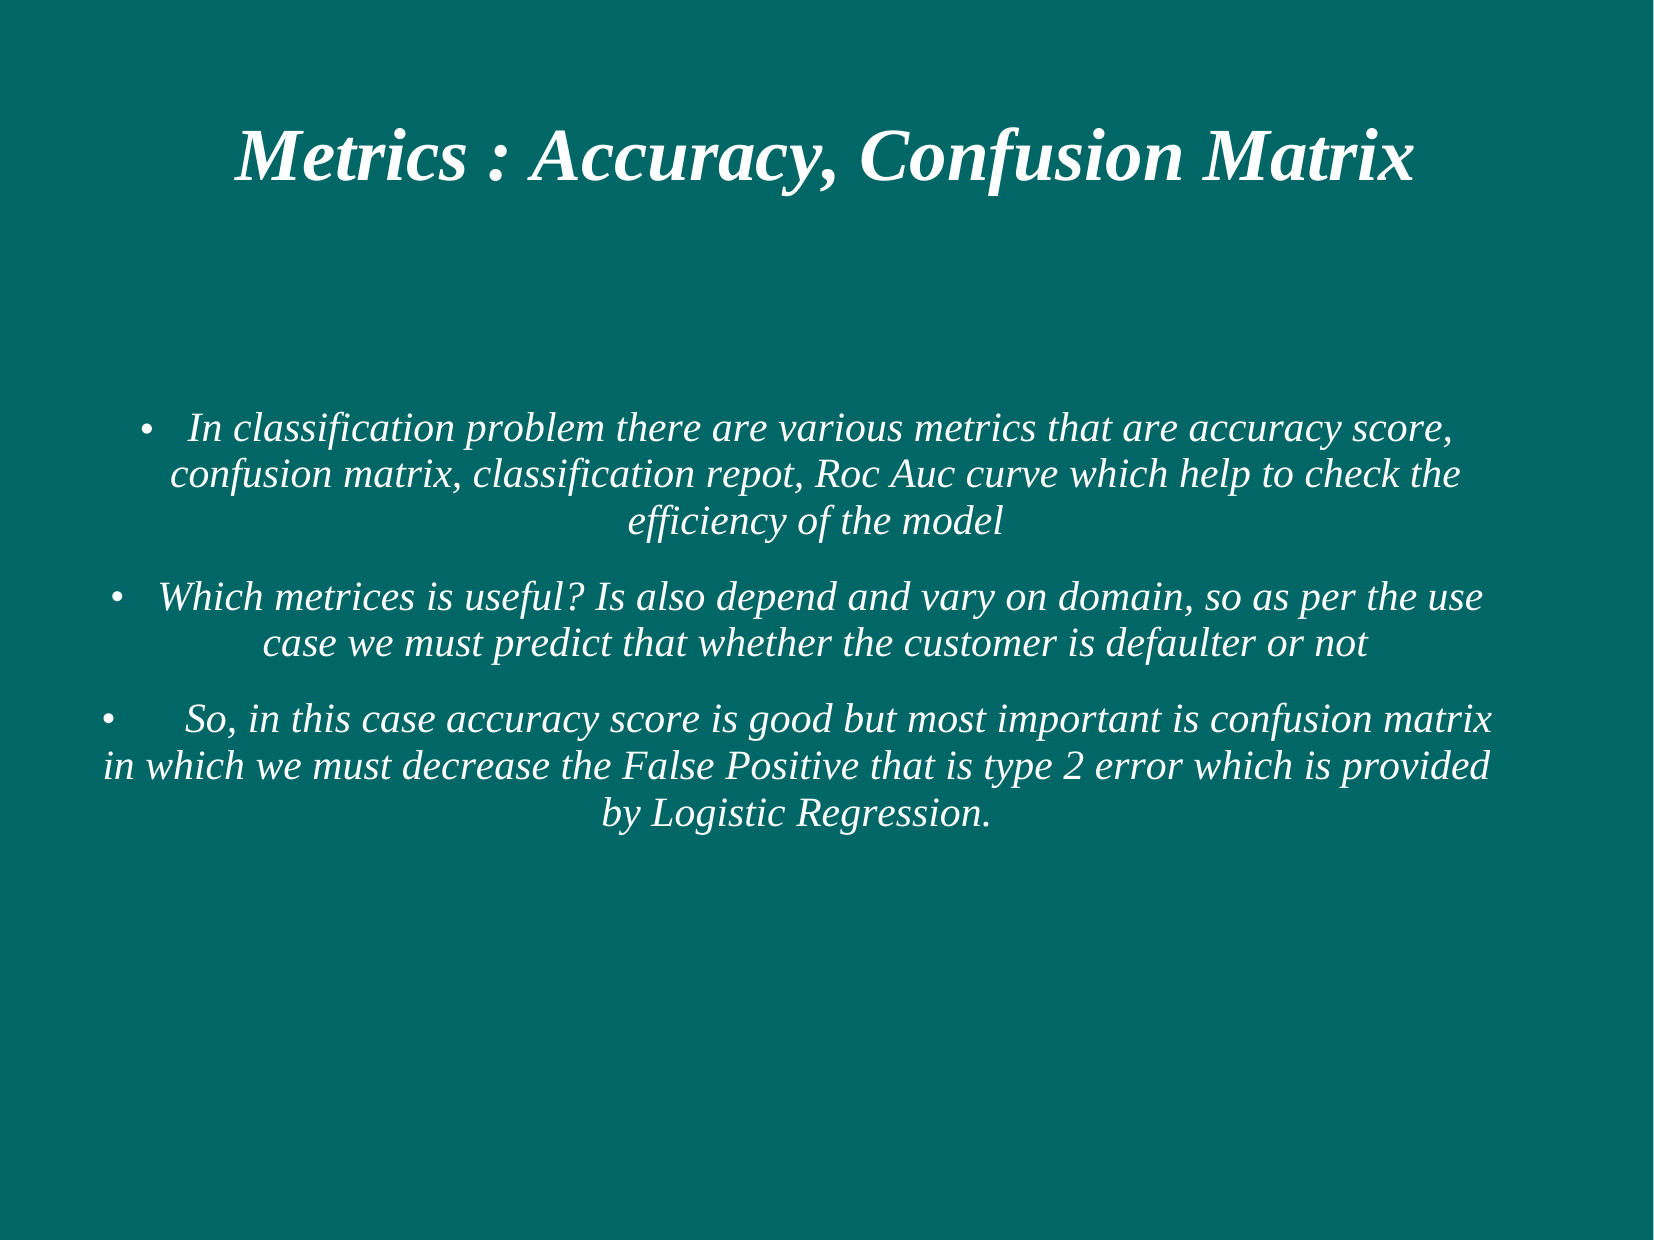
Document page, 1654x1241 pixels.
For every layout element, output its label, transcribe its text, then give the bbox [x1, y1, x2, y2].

title Metrics : Accuracy, Confusion Matrix [82, 49, 1571, 257]
list • In classification problem there are various metrics that are accuracy score, confusion matrix, classification repot, Roc Auc curve which help to check the efficiency of the model • Which metrices is useful? Is also depend and vary on domain, so as per the use case we must predict that whether the customer is defaulter or not • So, in this case accuracy score is good but most important is confusion matrix in which we must decrease the False Positive that is type 2 error which is provided by Logistic Regression. [82, 401, 1512, 1109]
